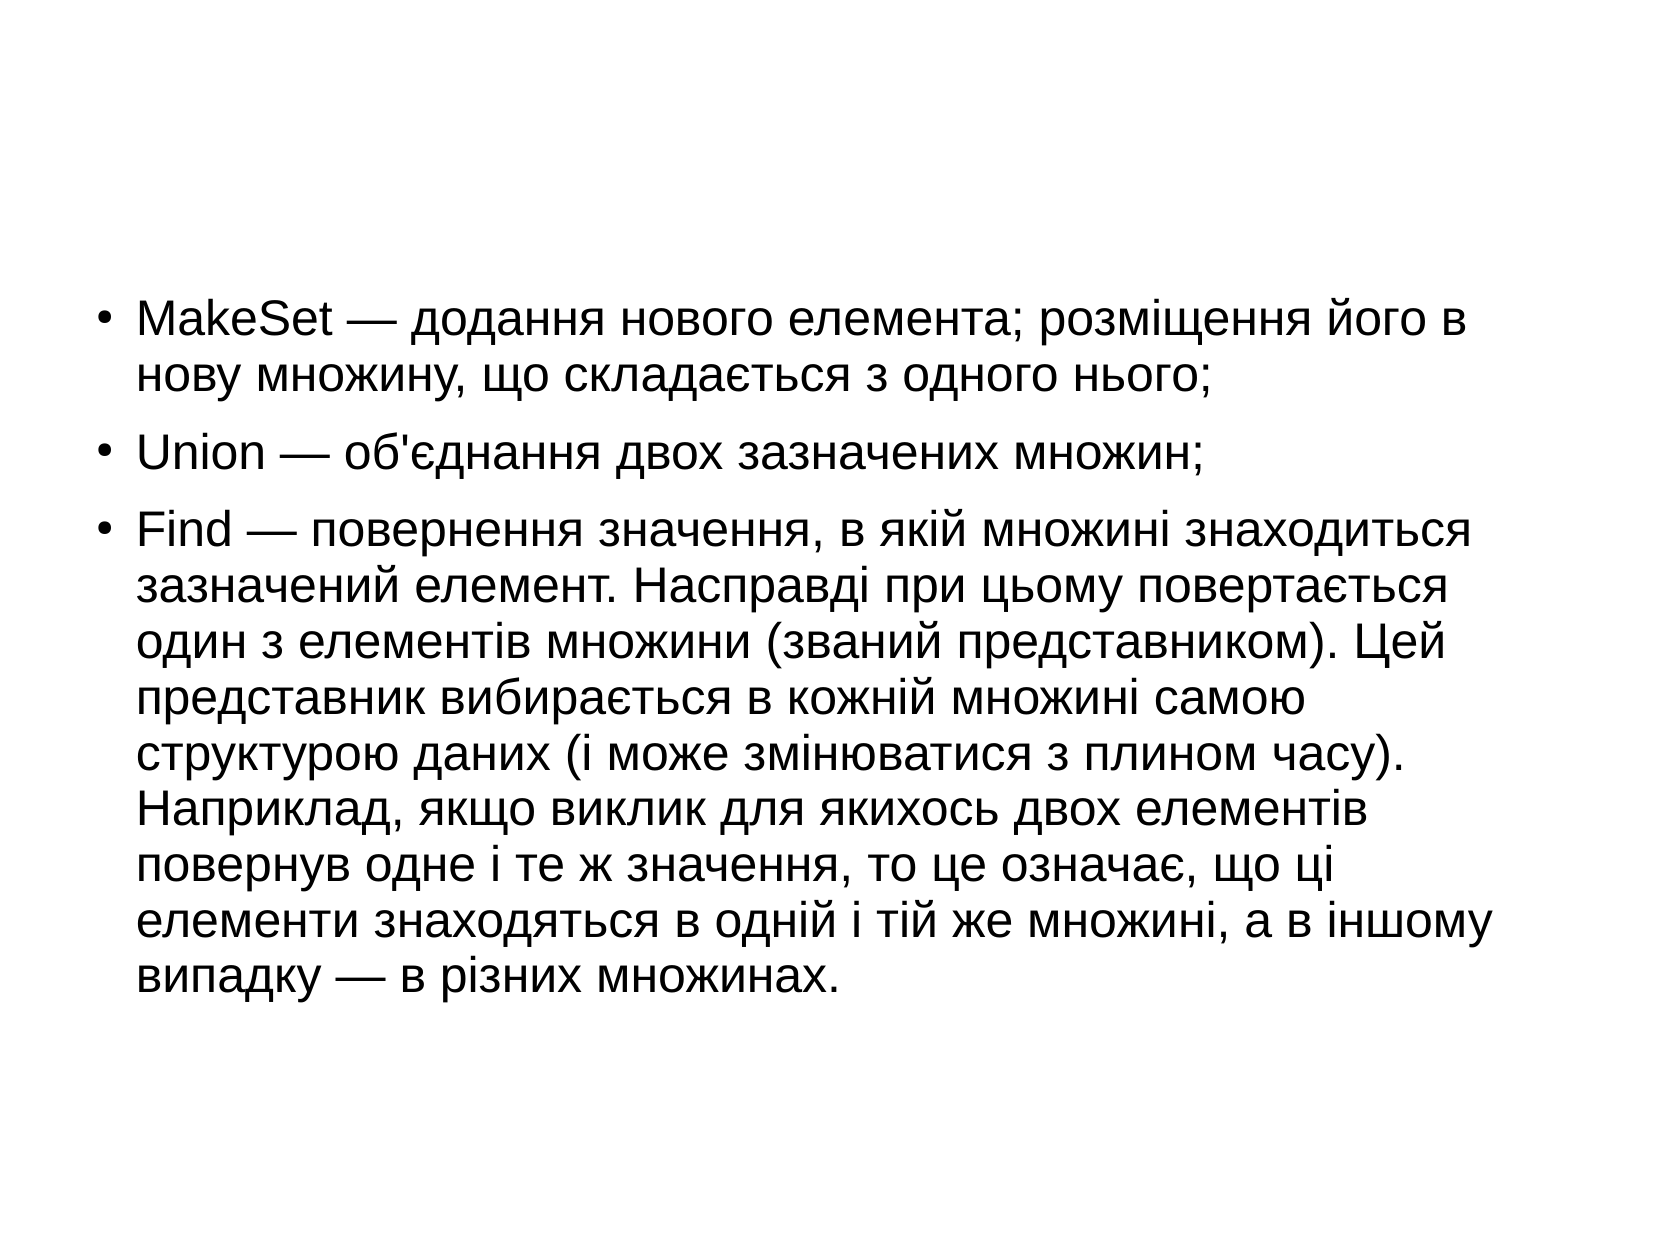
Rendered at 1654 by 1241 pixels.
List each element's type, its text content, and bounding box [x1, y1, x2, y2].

list MakeSet — додання нового елемента; розміщення його в нову множину, що складається з одного нього; Union — об'єднання двох зазначених множин; Find — повернення значення, в якій множині знаходиться зазначений елемент. Насправді при цьому повертається один з елементів множини (званий представником). Цей представник вибирається в кожній множині самою структурою даних (і може змінюватися з плином часу). Наприклад, якщо виклик для якихось двох елементів повернув одне і те ж значення, то це означає, що ці елементи знаходяться в одній і тій же множині, а в іншому випадку — в різних множинах. [82, 290, 1571, 1010]
